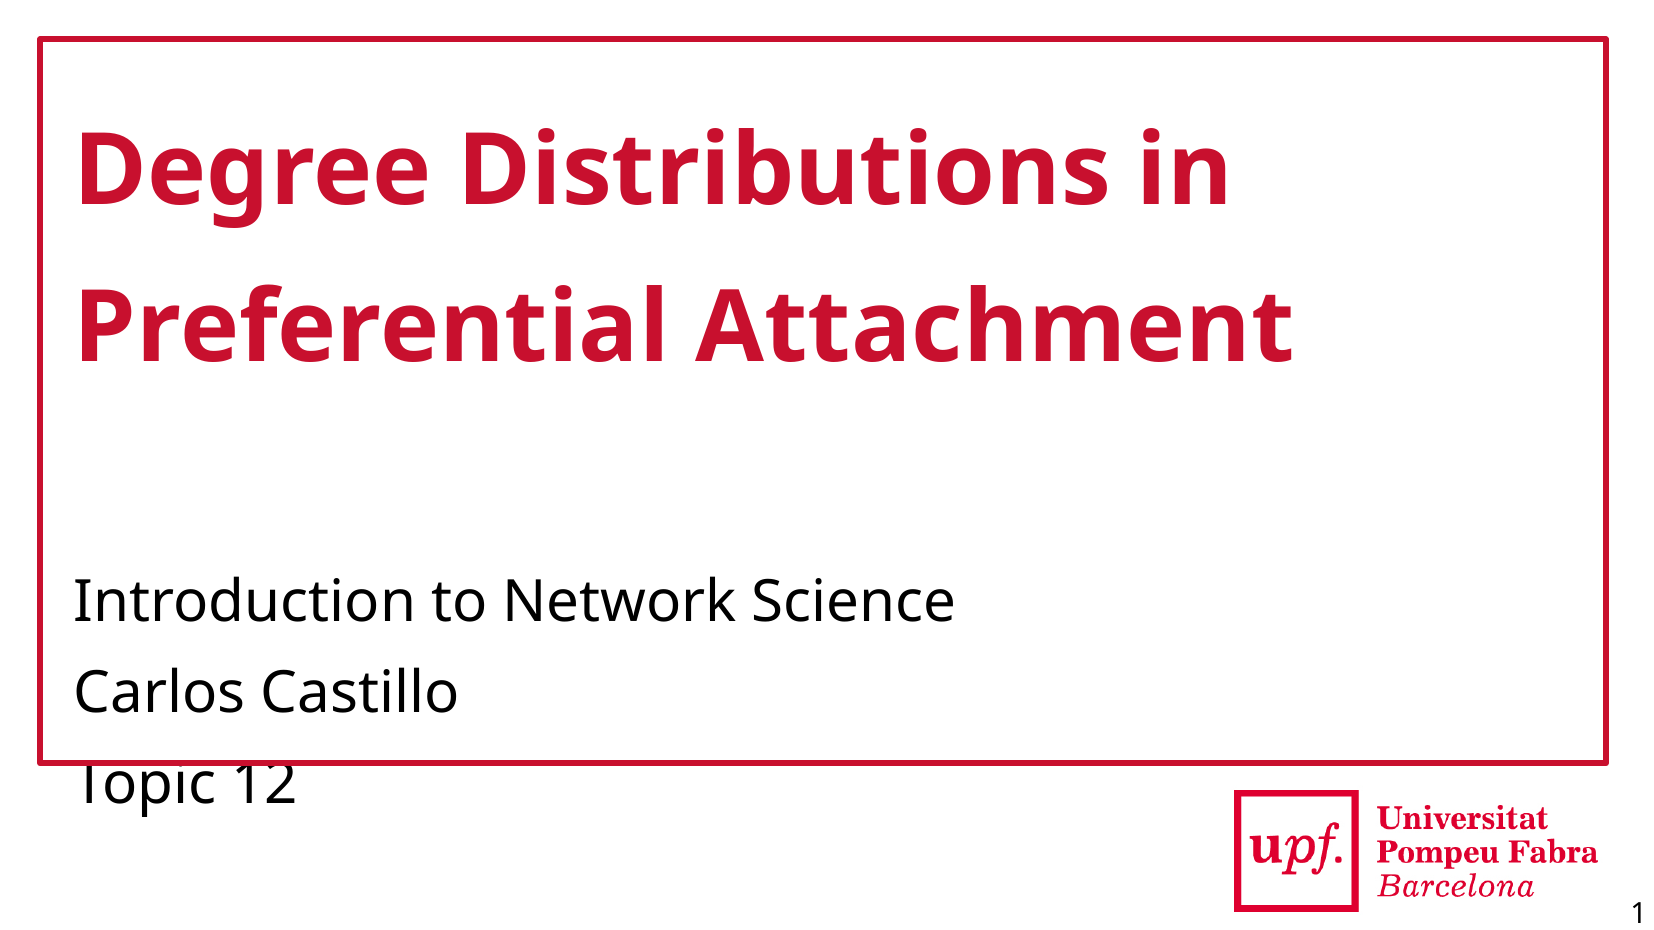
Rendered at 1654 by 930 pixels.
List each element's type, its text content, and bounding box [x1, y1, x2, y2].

text_box Degree Distributions in Preferential Attachment Introduction to Network Science Carlos Castillo Topic 12 [73, 77, 1562, 730]
picture [1229, 784, 1603, 915]
